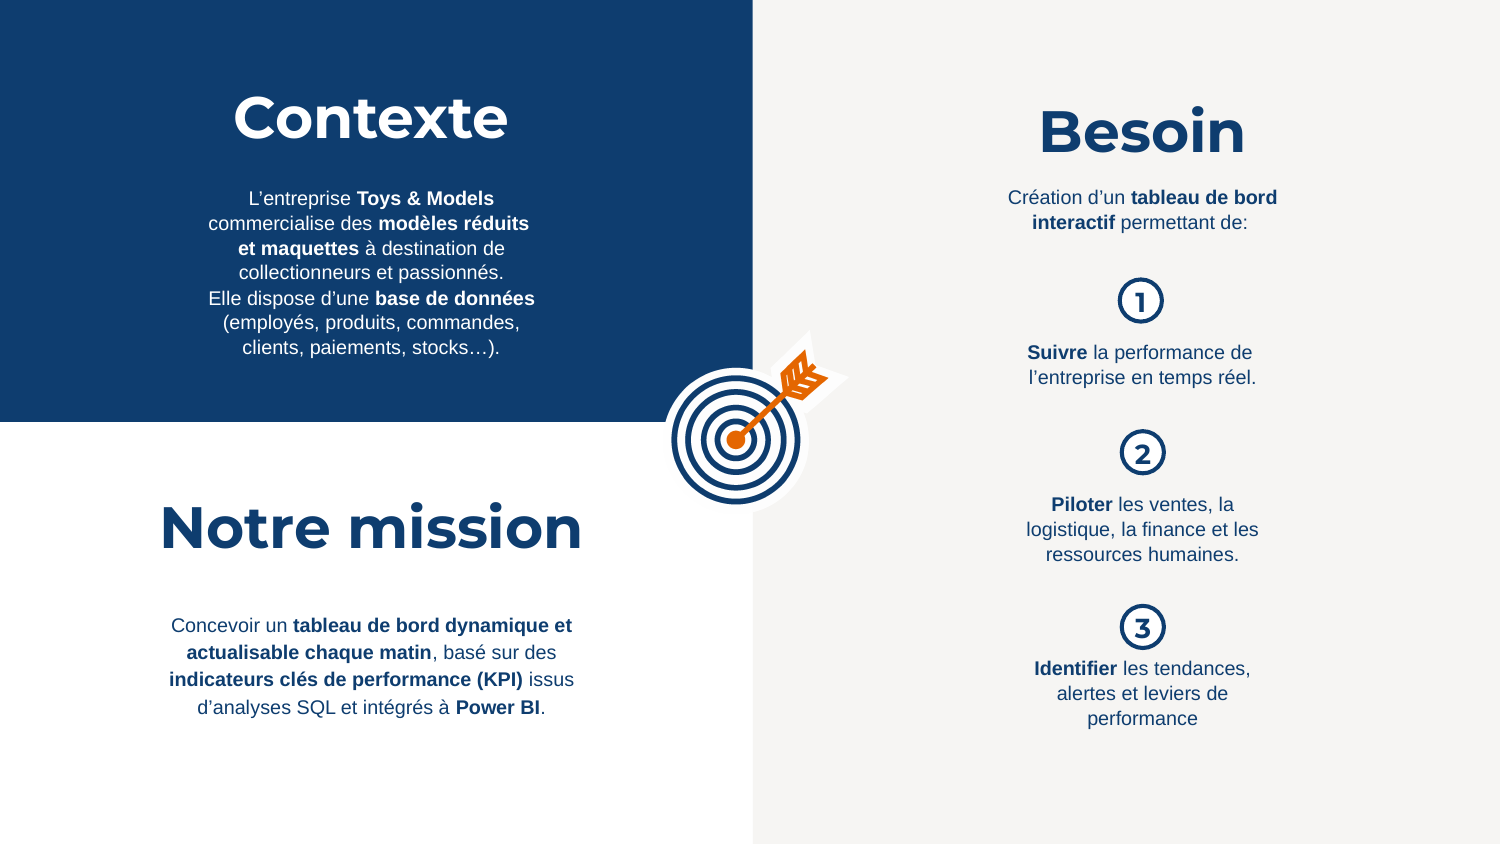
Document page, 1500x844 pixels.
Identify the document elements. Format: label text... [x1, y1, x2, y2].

title 2 [1115, 427, 1170, 475]
list Concevoir un tableau de bord dynamique et actualisable chaque matin, basé sur des indicateurs clés de performance (KPI) issus d’analyses SQL et intégrés à Power BI. [152, 628, 591, 844]
list Identifier les tendances, alertes et leviers de performance [1017, 639, 1269, 748]
title Contexte [136, 67, 607, 219]
list Piloter les ventes, la logistique, la finance et les ressources humaines. [996, 475, 1290, 583]
title Besoin [957, 78, 1329, 168]
title 1 [1113, 274, 1168, 323]
text_box [0, 0, 1500, 844]
title 3 [1115, 601, 1170, 639]
list L’entreprise Toys & Models commercialise des modèles réduits et maquettes à destination de collectionneurs et passionnés. Elle dispose d’une base de données (employés, produits, commandes, clients, paiements, stocks…). [177, 169, 567, 364]
title Notre mission [61, 475, 682, 628]
list Création d’un tableau de bord interactif permettant de: [957, 168, 1329, 239]
picture [663, 330, 849, 514]
list Suivre la performance de l’entreprise en temps réel. [945, 323, 1340, 394]
